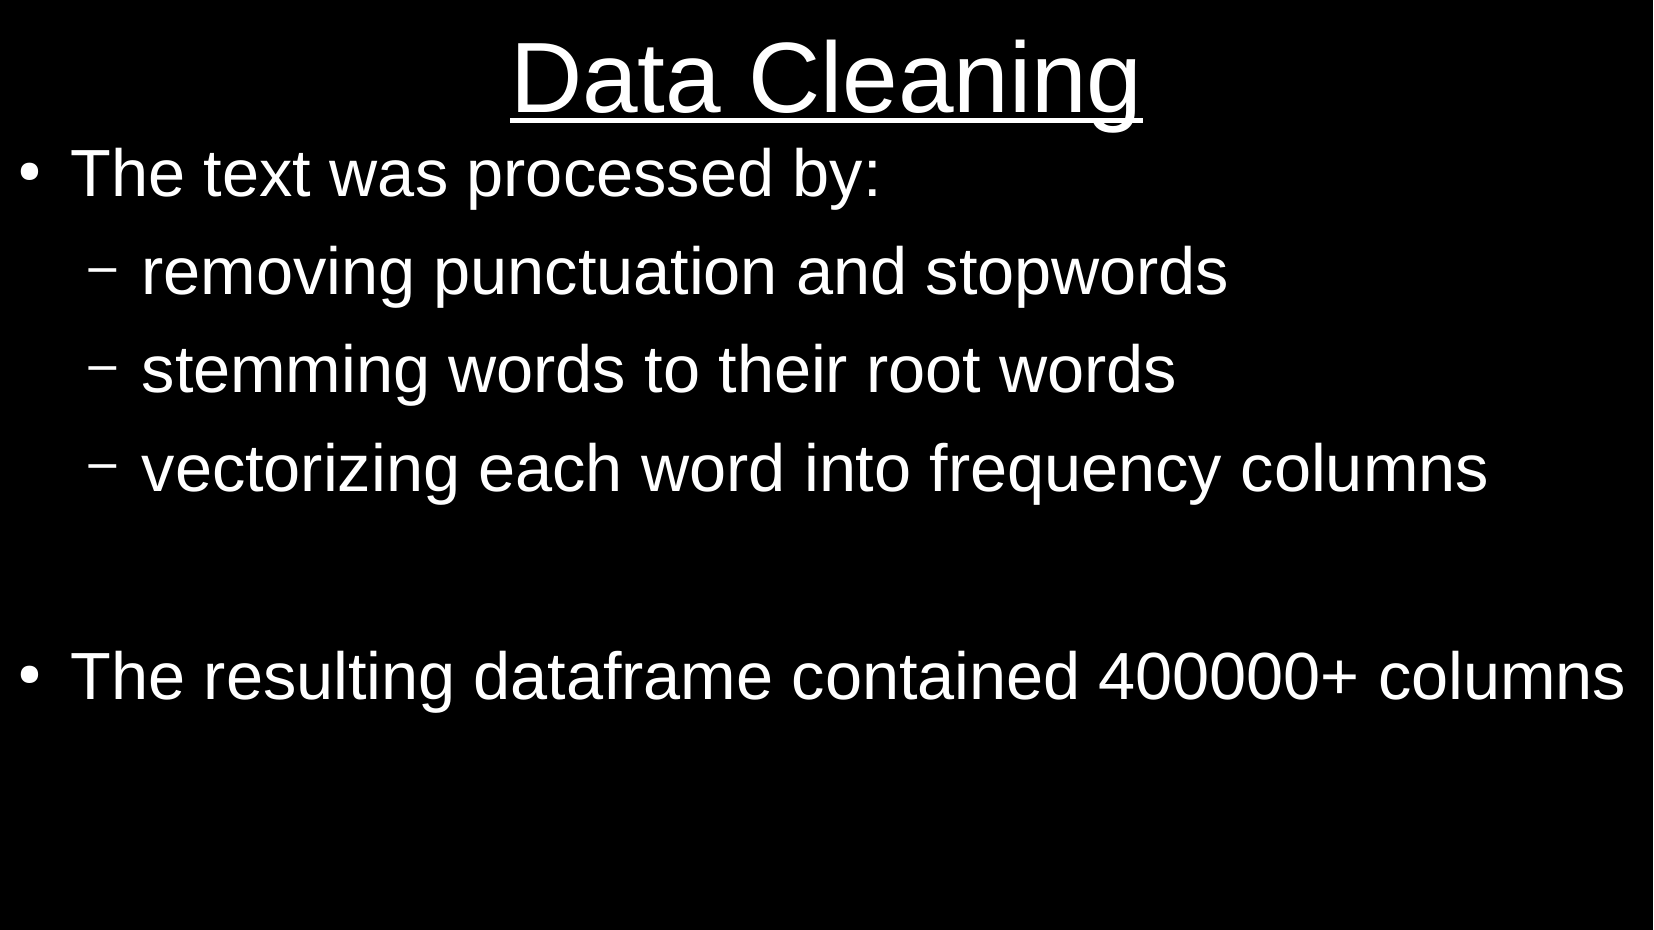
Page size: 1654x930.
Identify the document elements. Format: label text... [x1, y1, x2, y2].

title Data Cleaning [82, 0, 1571, 135]
list The text was processed by: removing punctuation and stopwords stemming words to their root words vectorizing each word into frequency columns The resulting dataframe contained 400000+ columns [0, 135, 1651, 901]
